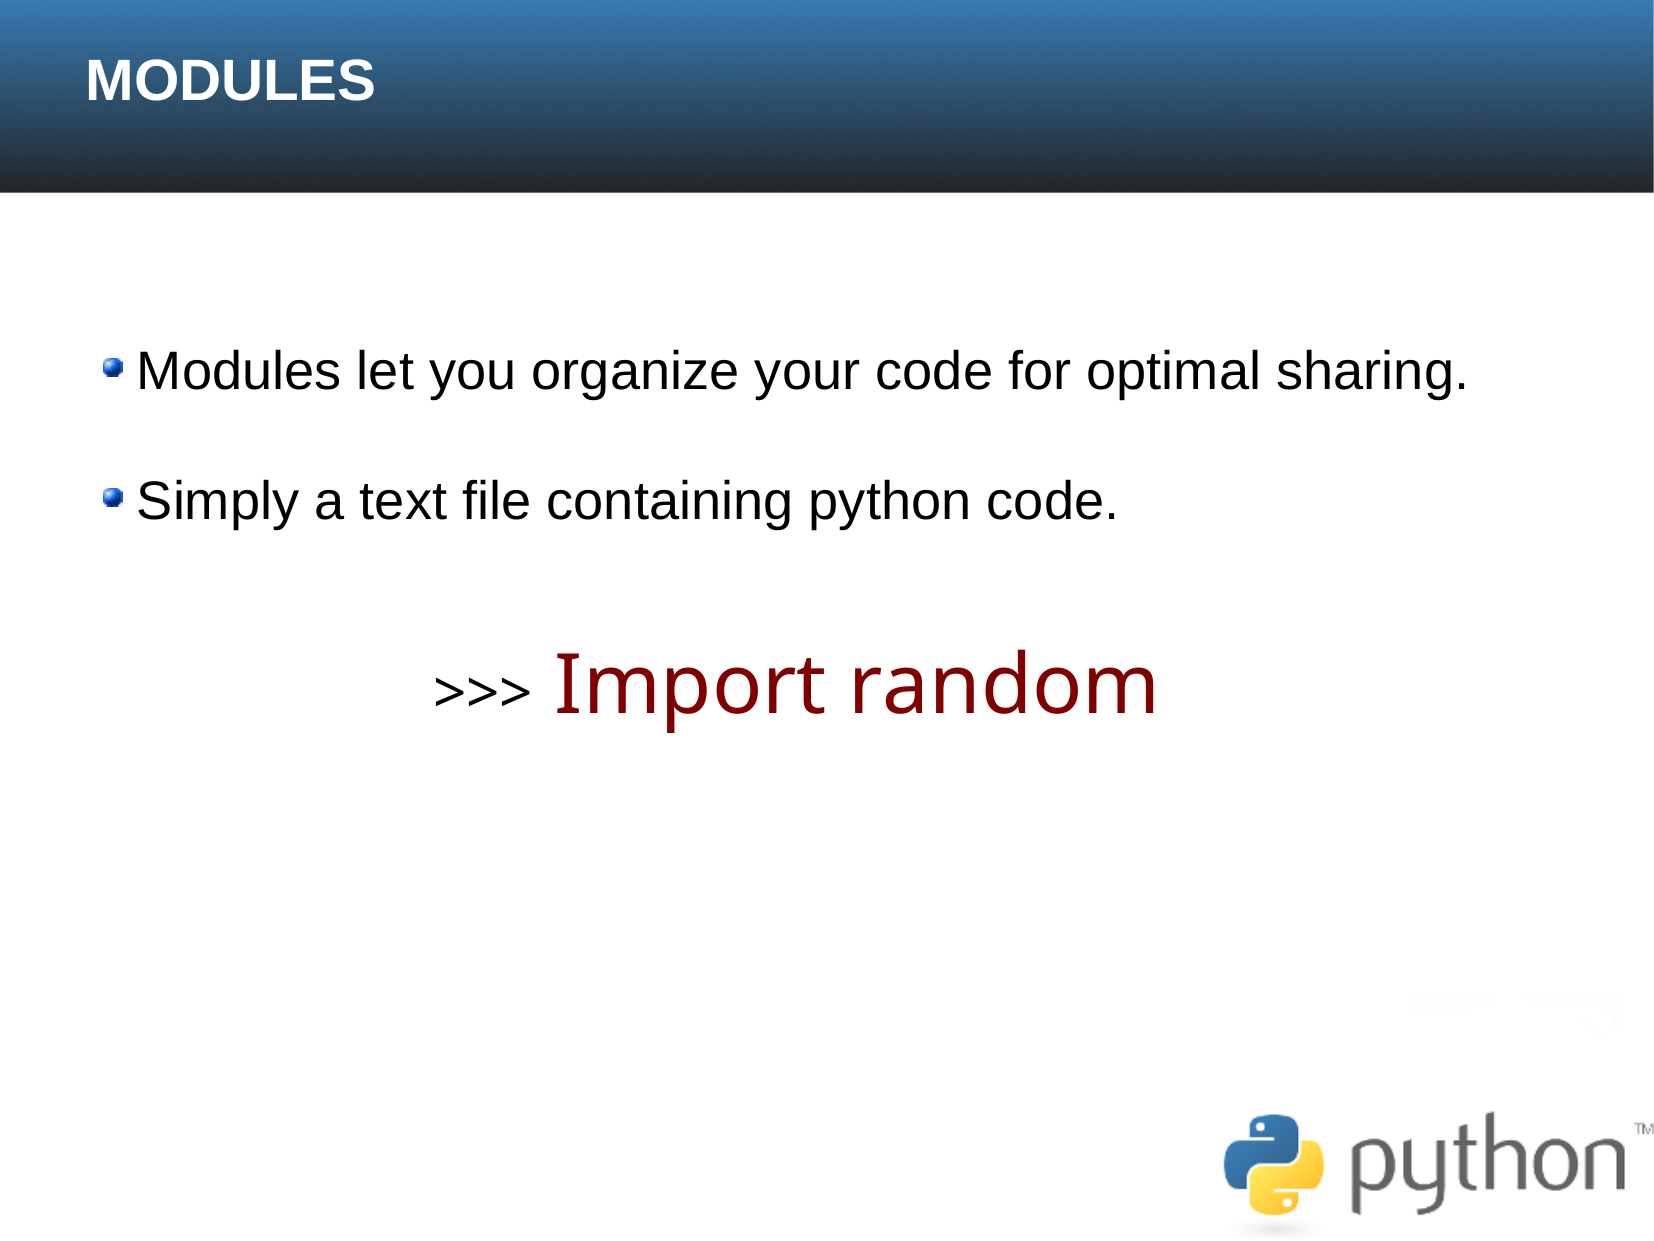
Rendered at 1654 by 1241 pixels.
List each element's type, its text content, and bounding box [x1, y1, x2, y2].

picture [0, 0, 1654, 1241]
text_box Modules let you organize your code for optimal sharing. Simply a text file containing python code. >>> Import random [88, 262, 1507, 738]
text_box MODULES [70, 41, 1312, 122]
